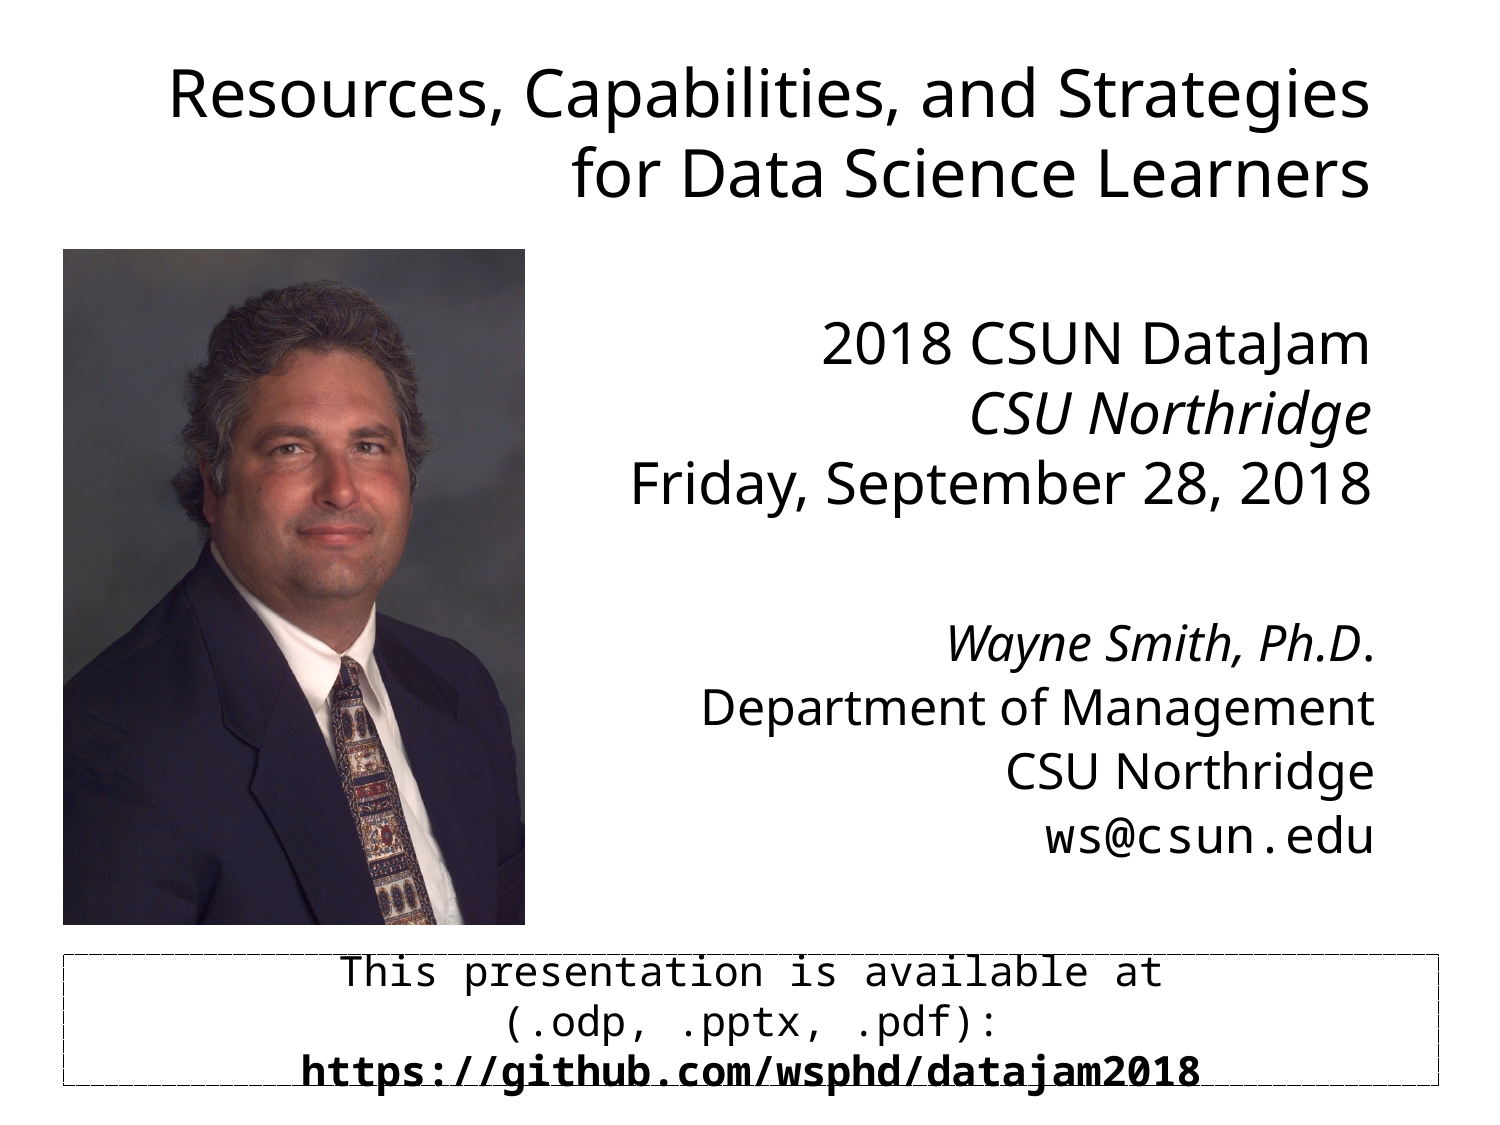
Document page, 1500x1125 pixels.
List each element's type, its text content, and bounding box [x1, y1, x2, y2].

text_box 2018 CSUN DataJam CSU Northridge Friday, September 28, 2018 [525, 292, 1388, 531]
subtitle Wayne Smith, Ph.D. Department of Management CSU Northridge ws@csun.edu [525, 610, 1391, 886]
text_box This presentation is available at (.odp, .pptx, .pdf): https://github.com/wsphd/datajam2018 [63, 954, 1439, 1086]
title Resources, Capabilities, and Strategies for Data Science Learners [63, 41, 1388, 219]
picture [63, 249, 525, 925]
